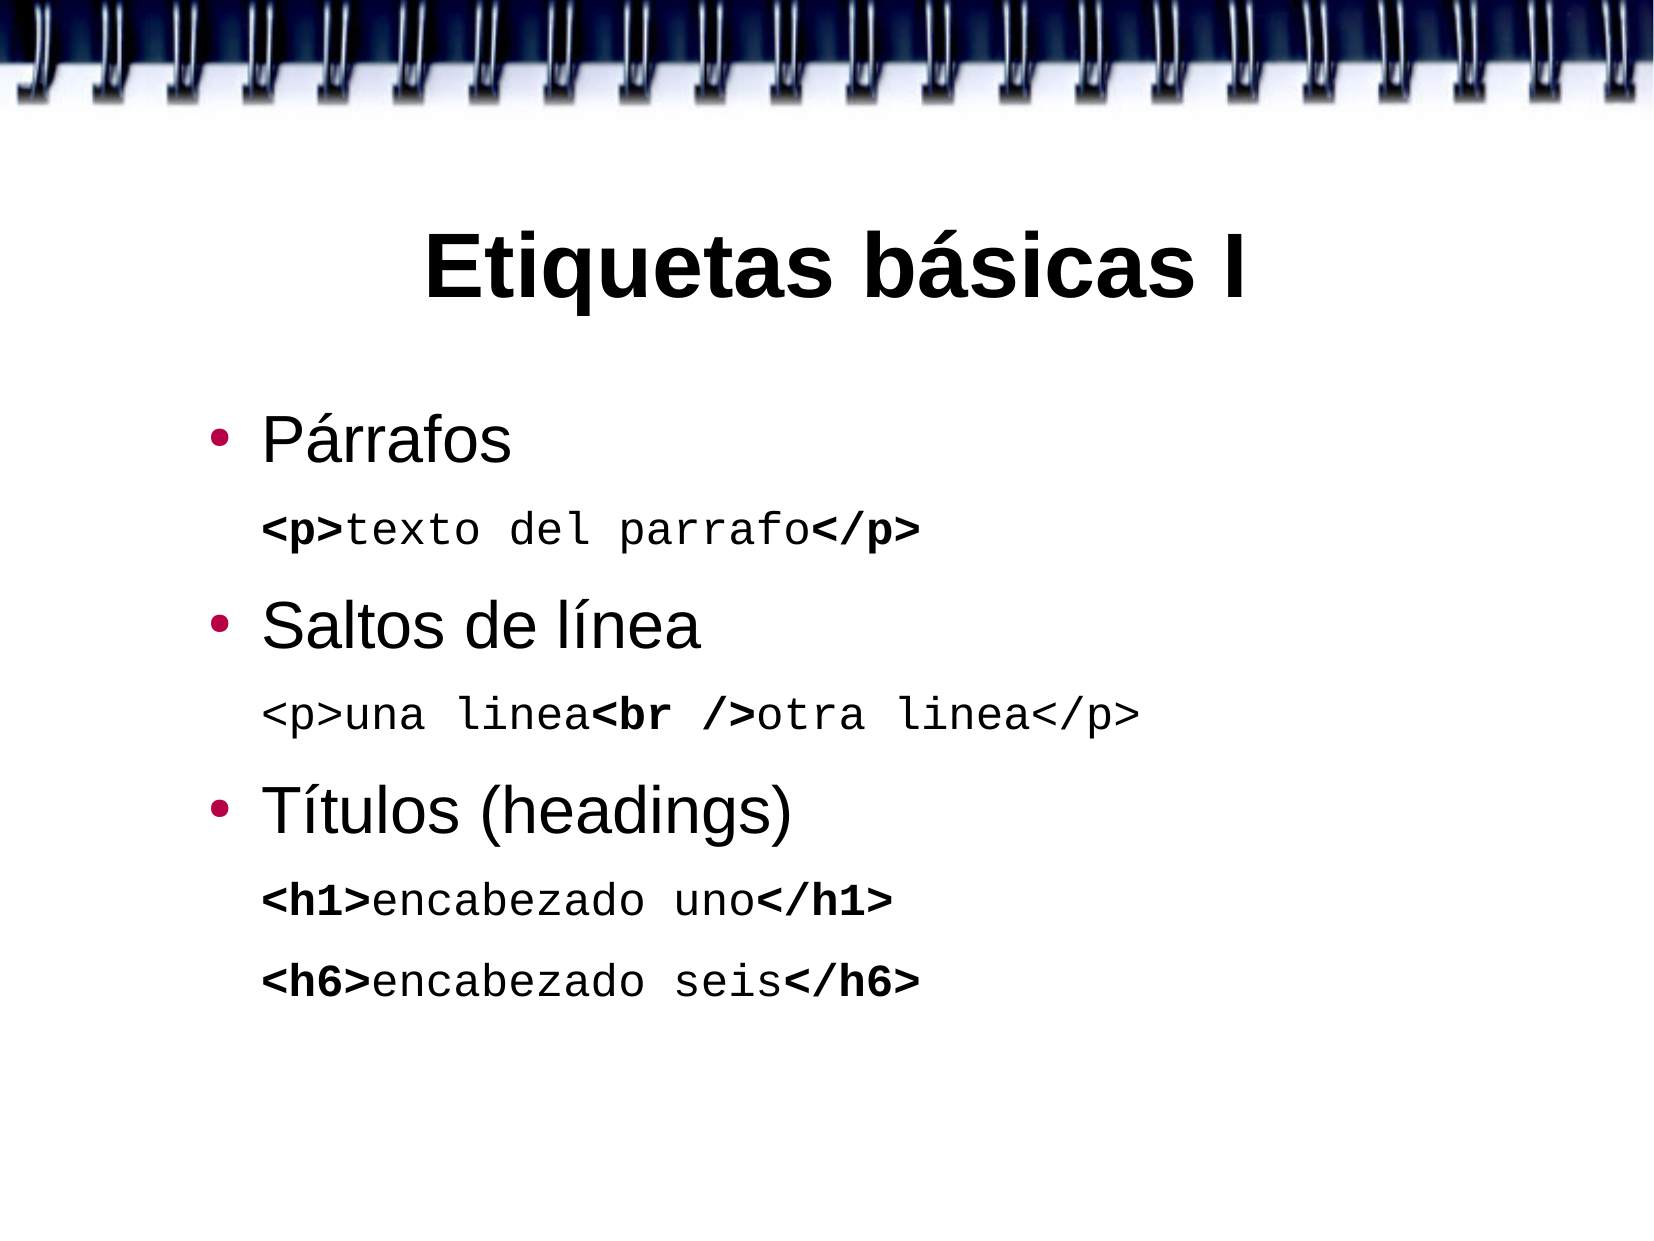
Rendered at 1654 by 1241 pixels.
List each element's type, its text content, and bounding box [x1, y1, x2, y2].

picture [0, 0, 1654, 121]
title Etiquetas básicas I [139, 169, 1535, 362]
list Párrafos <p>texto del parrafo</p> Saltos de línea <p>una linea<br />otra linea</p> Títulos (headings) <h1>encabezado uno</h1> <h6>encabezado seis</h6> [190, 402, 1472, 1048]
